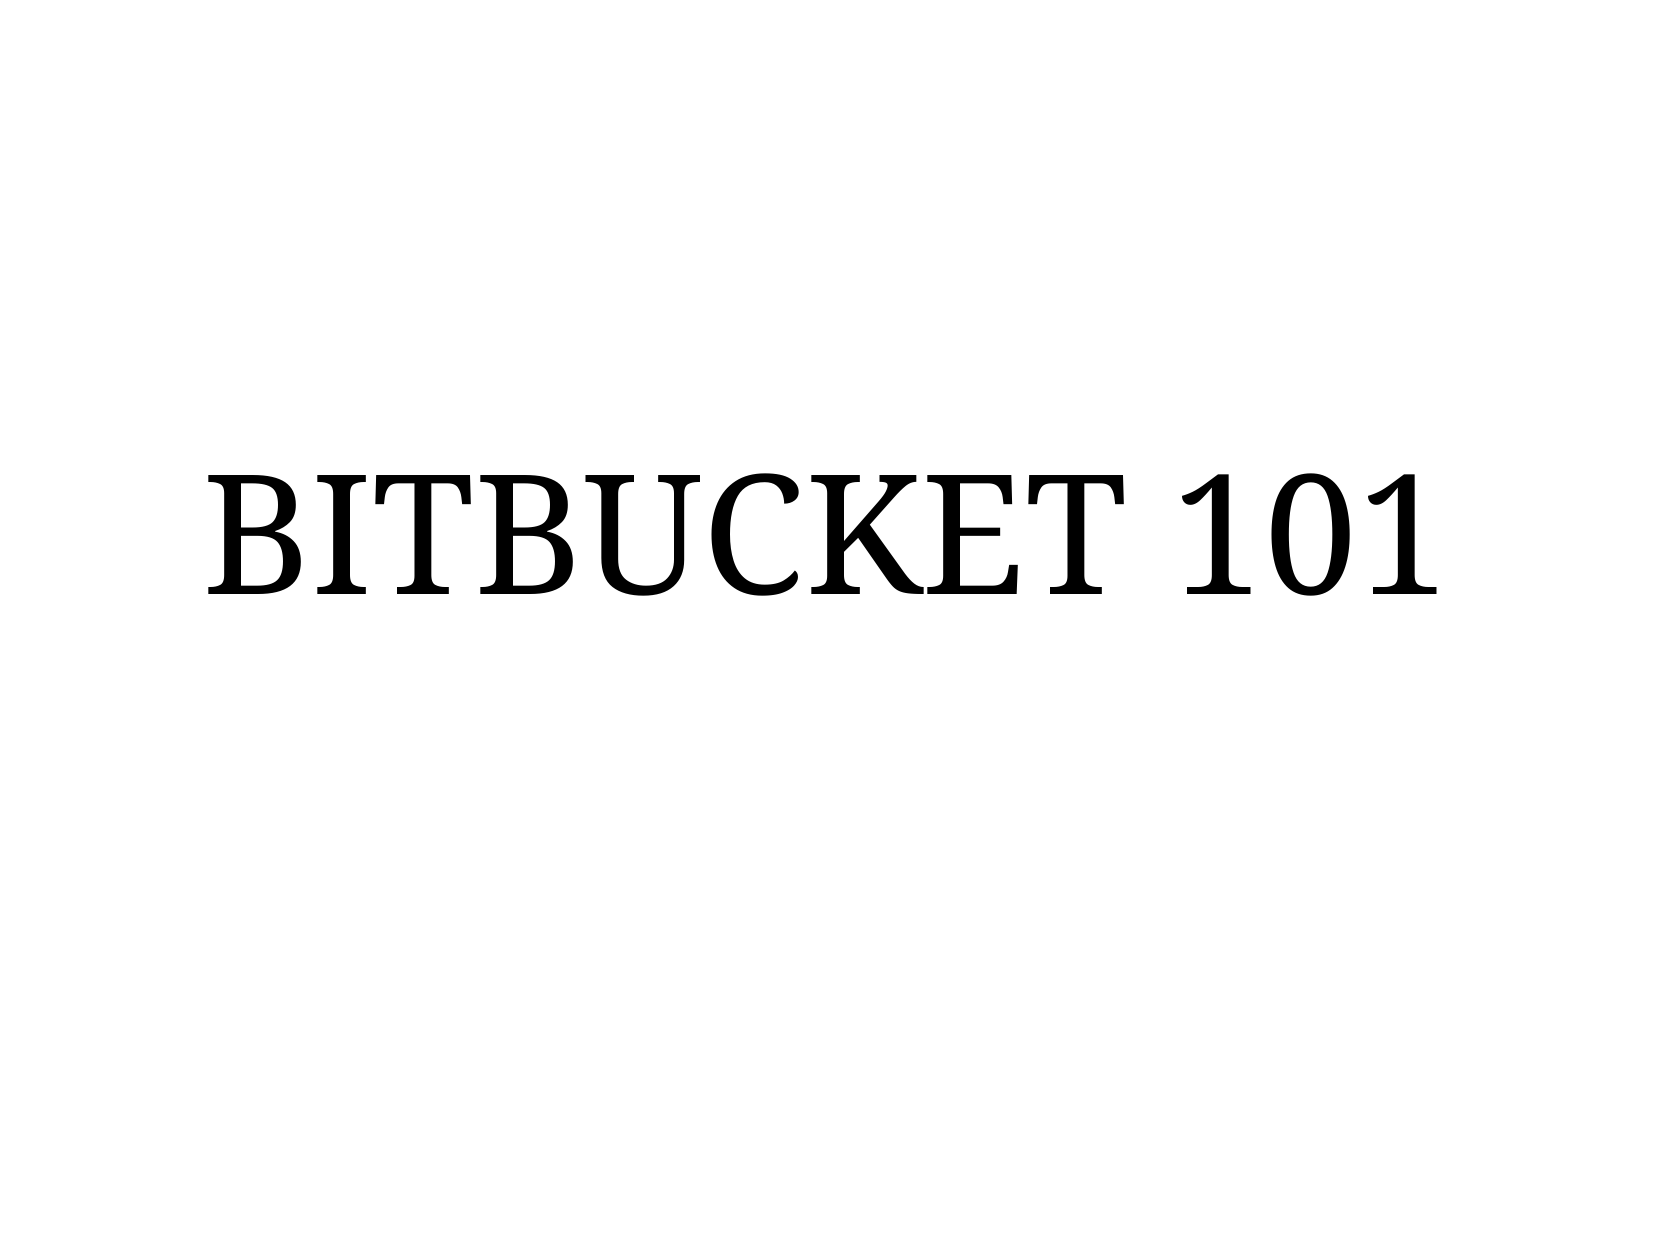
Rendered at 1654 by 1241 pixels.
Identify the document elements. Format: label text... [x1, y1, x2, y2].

subtitle BITBUCKET 101 [82, 49, 1571, 1010]
